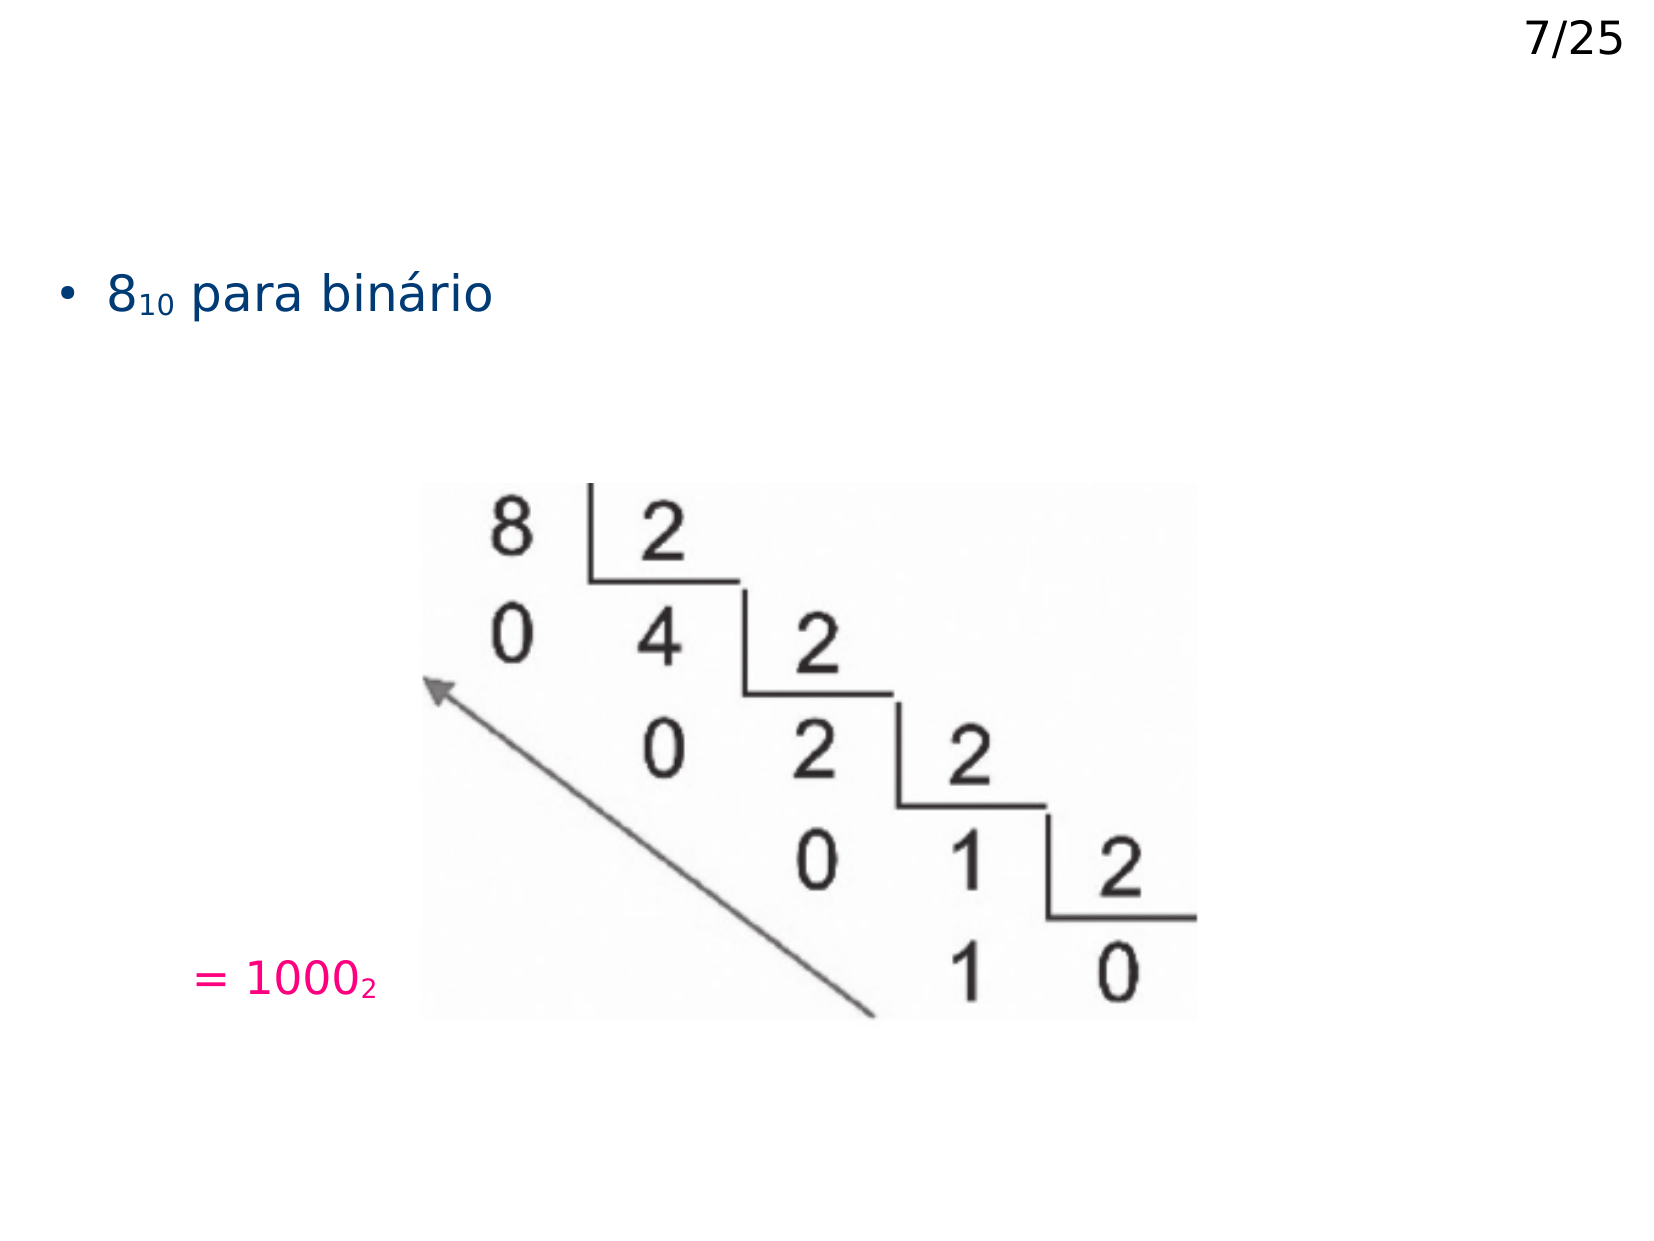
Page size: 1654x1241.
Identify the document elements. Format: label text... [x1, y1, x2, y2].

text_box = 10002 [177, 944, 579, 1058]
list 810 para binário [59, 236, 1625, 1211]
picture [404, 483, 1205, 1028]
